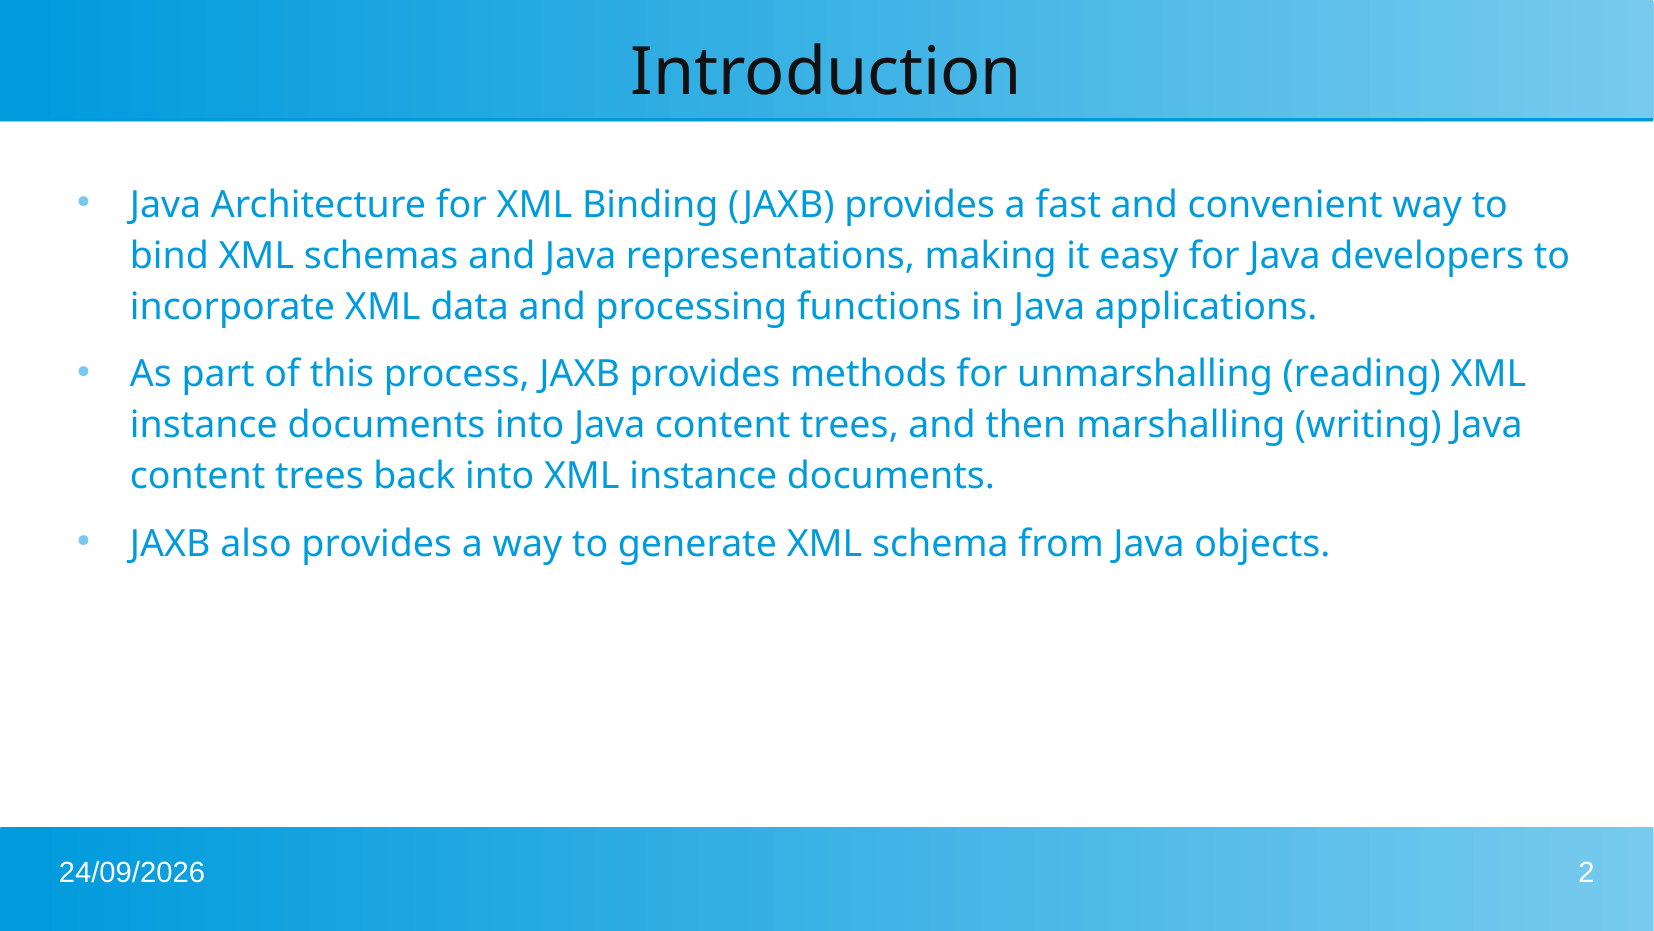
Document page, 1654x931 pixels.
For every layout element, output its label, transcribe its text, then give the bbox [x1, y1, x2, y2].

list Java Architecture for XML Binding (JAXB) provides a fast and convenient way to bind XML schemas and Java representations, making it easy for Java developers to incorporate XML data and processing functions in Java applications. As part of this process, JAXB provides methods for unmarshalling (reading) XML instance documents into Java content trees, and then marshalling (writing) Java content trees back into XML instance documents. JAXB also provides a way to generate XML schema from Java objects. [59, 177, 1595, 768]
title Introduction [59, 29, 1595, 108]
